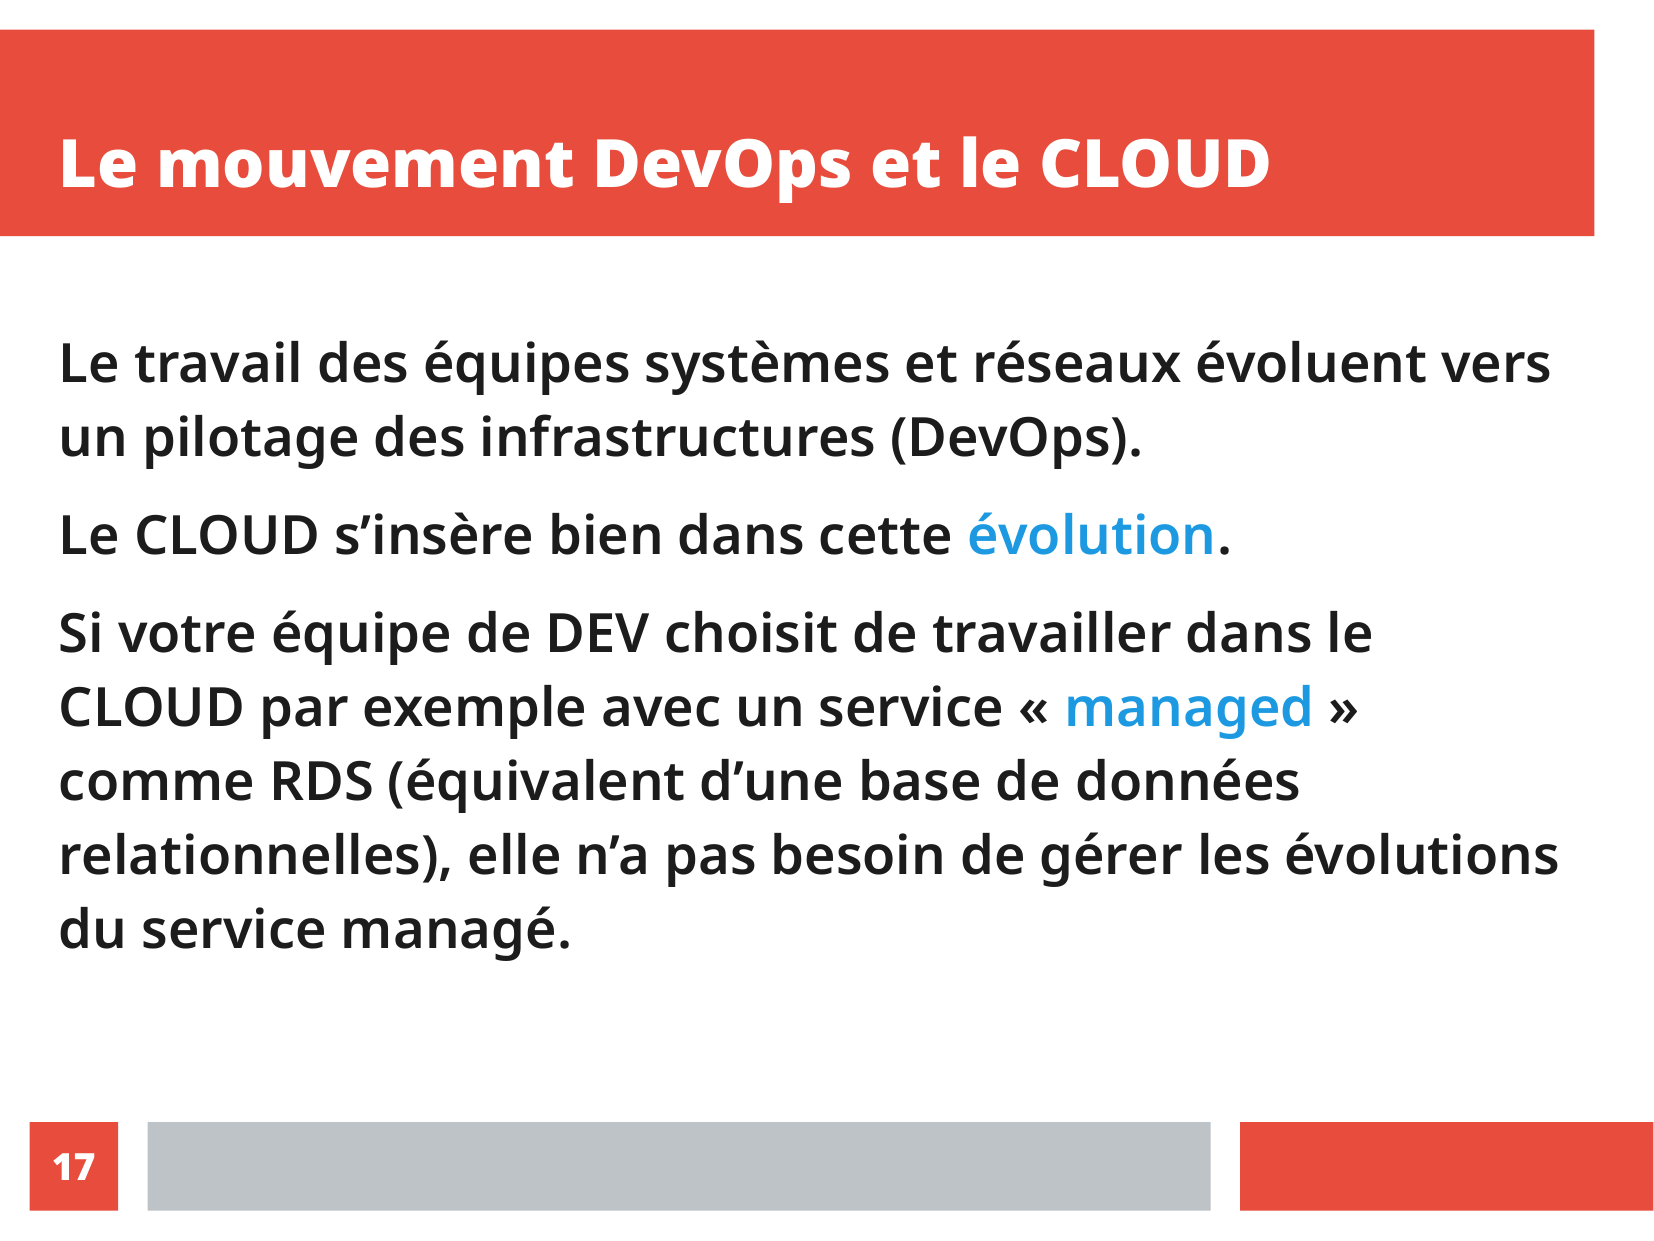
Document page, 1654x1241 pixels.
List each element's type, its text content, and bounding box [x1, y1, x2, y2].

list Le travail des équipes systèmes et réseaux évoluent vers un pilotage des infrastructures (DevOps). Le CLOUD s’insère bien dans cette évolution. Si votre équipe de DEV choisit de travailler dans le CLOUD par exemple avec un service « managed » comme RDS (équivalent d’une base de données relationnelles), elle n’a pas besoin de gérer les évolutions du service managé. [59, 324, 1565, 1027]
title Le mouvement DevOps et le CLOUD [59, 59, 1595, 207]
